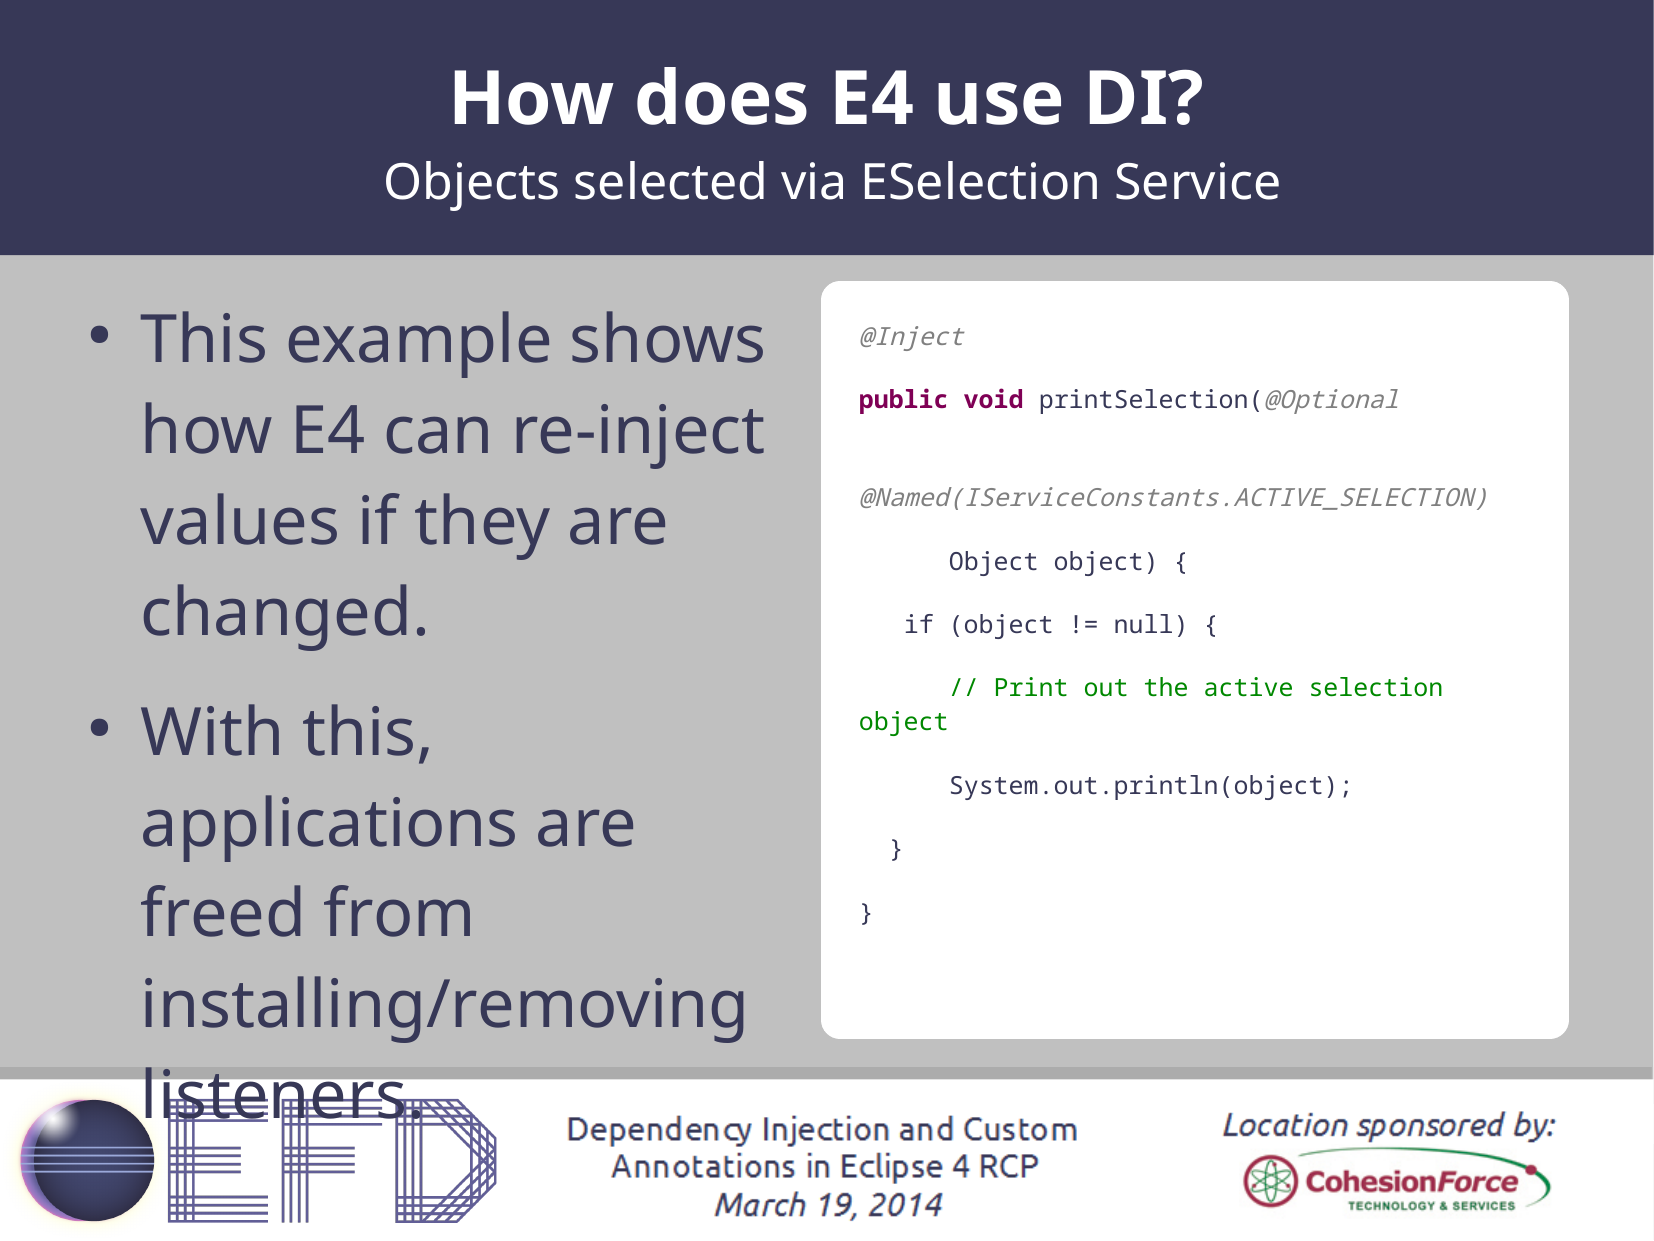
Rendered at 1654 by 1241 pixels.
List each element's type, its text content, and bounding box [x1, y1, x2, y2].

list @Inject public void printSelection(@Optional @Named(IServiceConstants.ACTIVE_SELECTION) Object object) { if (object != null) { // Print out the active selection object System.out.println(object); } } [840, 300, 1551, 1021]
picture [1110, 1104, 1654, 1241]
picture [549, 1082, 1105, 1241]
picture [0, 1079, 497, 1241]
list This example shows how E4 can re-inject values if they are changed. With this, applications are freed from installing/removing listeners. [69, 291, 781, 1111]
title How does E4 use DI? Objects selected via ESelection Service [82, 25, 1571, 233]
